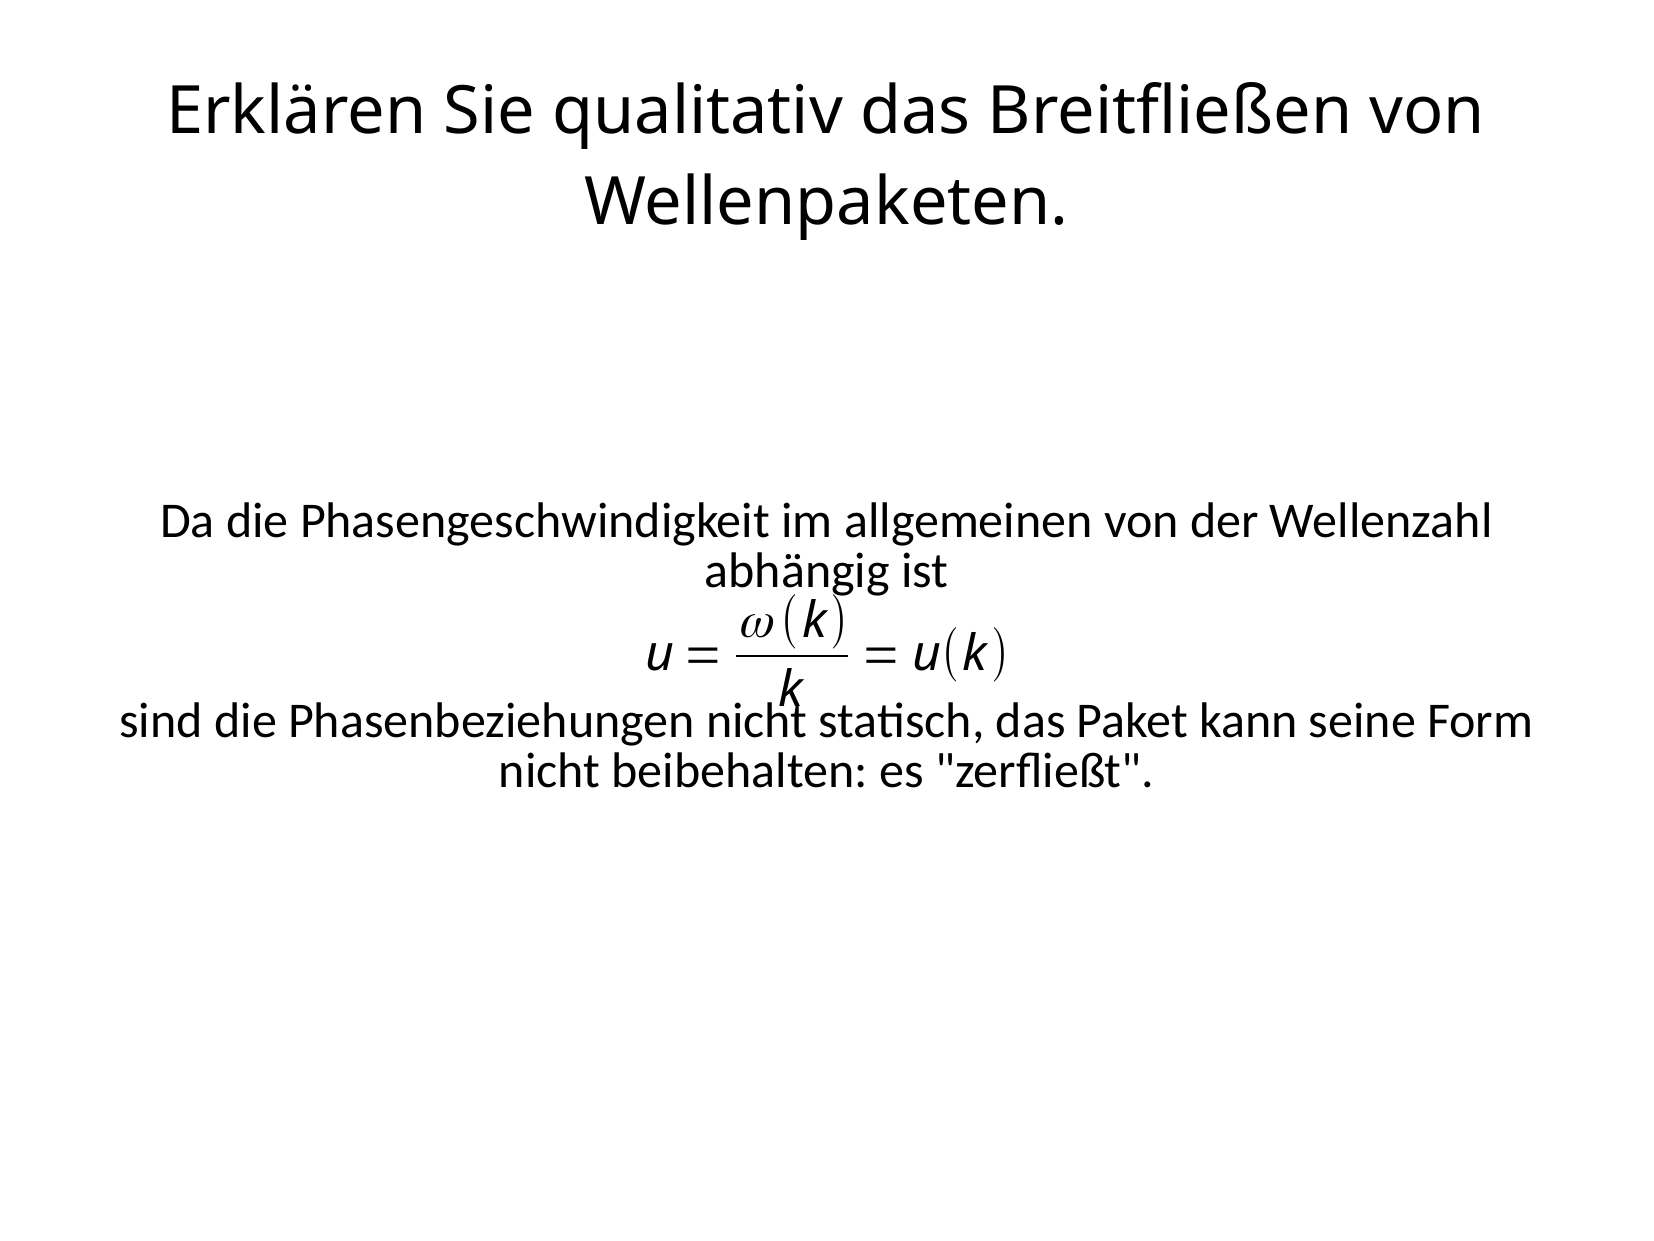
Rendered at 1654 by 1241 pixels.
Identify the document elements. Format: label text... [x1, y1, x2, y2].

subtitle Da die Phasengeschwindigkeit im allgemeinen von der Wellenzahl abhängig ist sind die Phasenbeziehungen nicht statisch, das Paket kann seine Form nicht beibehalten: es "zerfließt". [82, 290, 1571, 1010]
title Erklären Sie qualitativ das Breitfließen von Wellenpaketen. [82, 49, 1571, 257]
chart [639, 590, 1014, 721]
